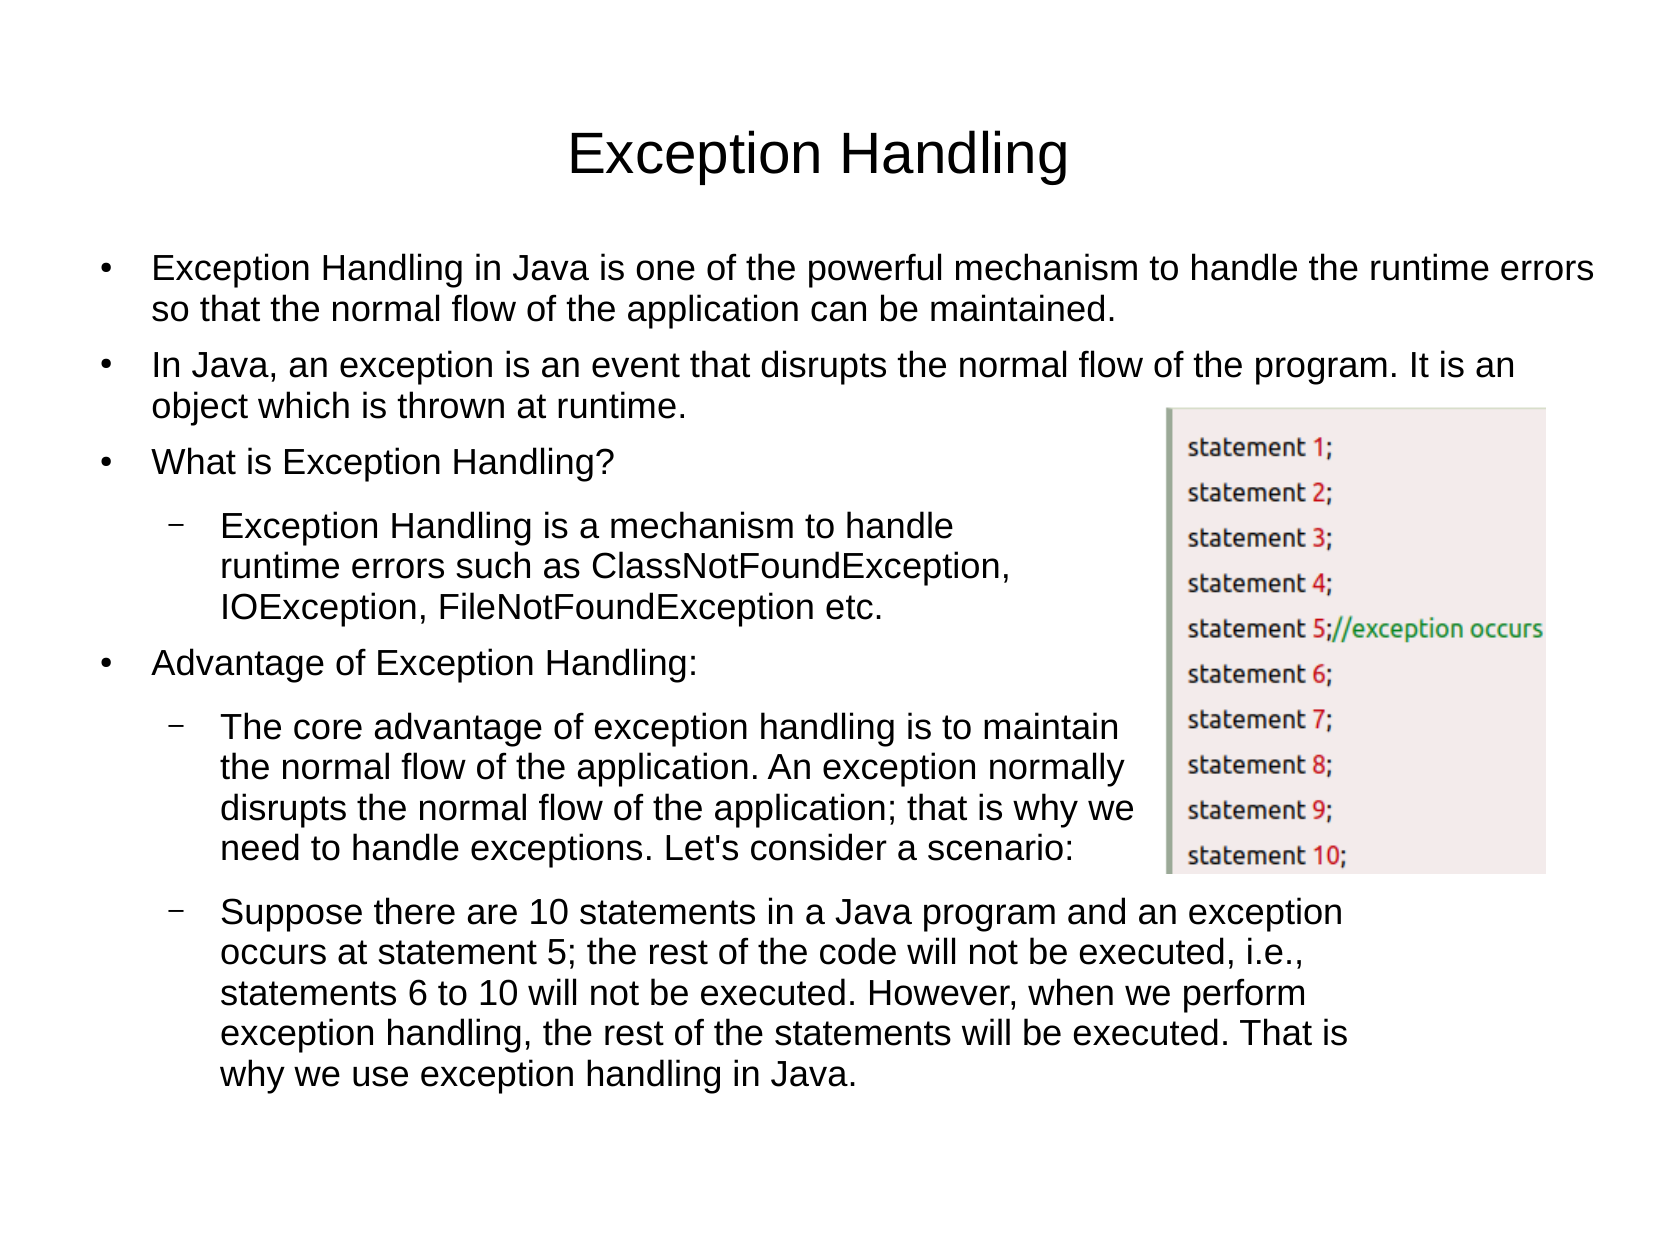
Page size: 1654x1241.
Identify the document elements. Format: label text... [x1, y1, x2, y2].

title Exception Handling [82, 49, 1571, 248]
picture [1157, 400, 1546, 875]
list Exception Handling in Java is one of the powerful mechanism to handle the runtime errors so that the normal flow of the application can be maintained. In Java, an exception is an event that disrupts the normal flow of the program. It is an object which is thrown at runtime. What is Exception Handling? Exception Handling is a mechanism to handle runtime errors such as ClassNotFoundException, IOException, FileNotFoundException etc. Advantage of Exception Handling: The core advantage of exception handling is to maintain the normal flow of the application. An exception normally disrupts the normal flow of the application; that is why we need to handle exceptions. Let's consider a scenario: Suppose there are 10 statements in a Java program and an exception occurs at statement 5; the rest of the code will not be executed, i.e., statements 6 to 10 will not be executed. However, when we perform exception handling, the rest of the statements will be executed. That is why we use exception handling in Java. [82, 248, 1619, 1104]
